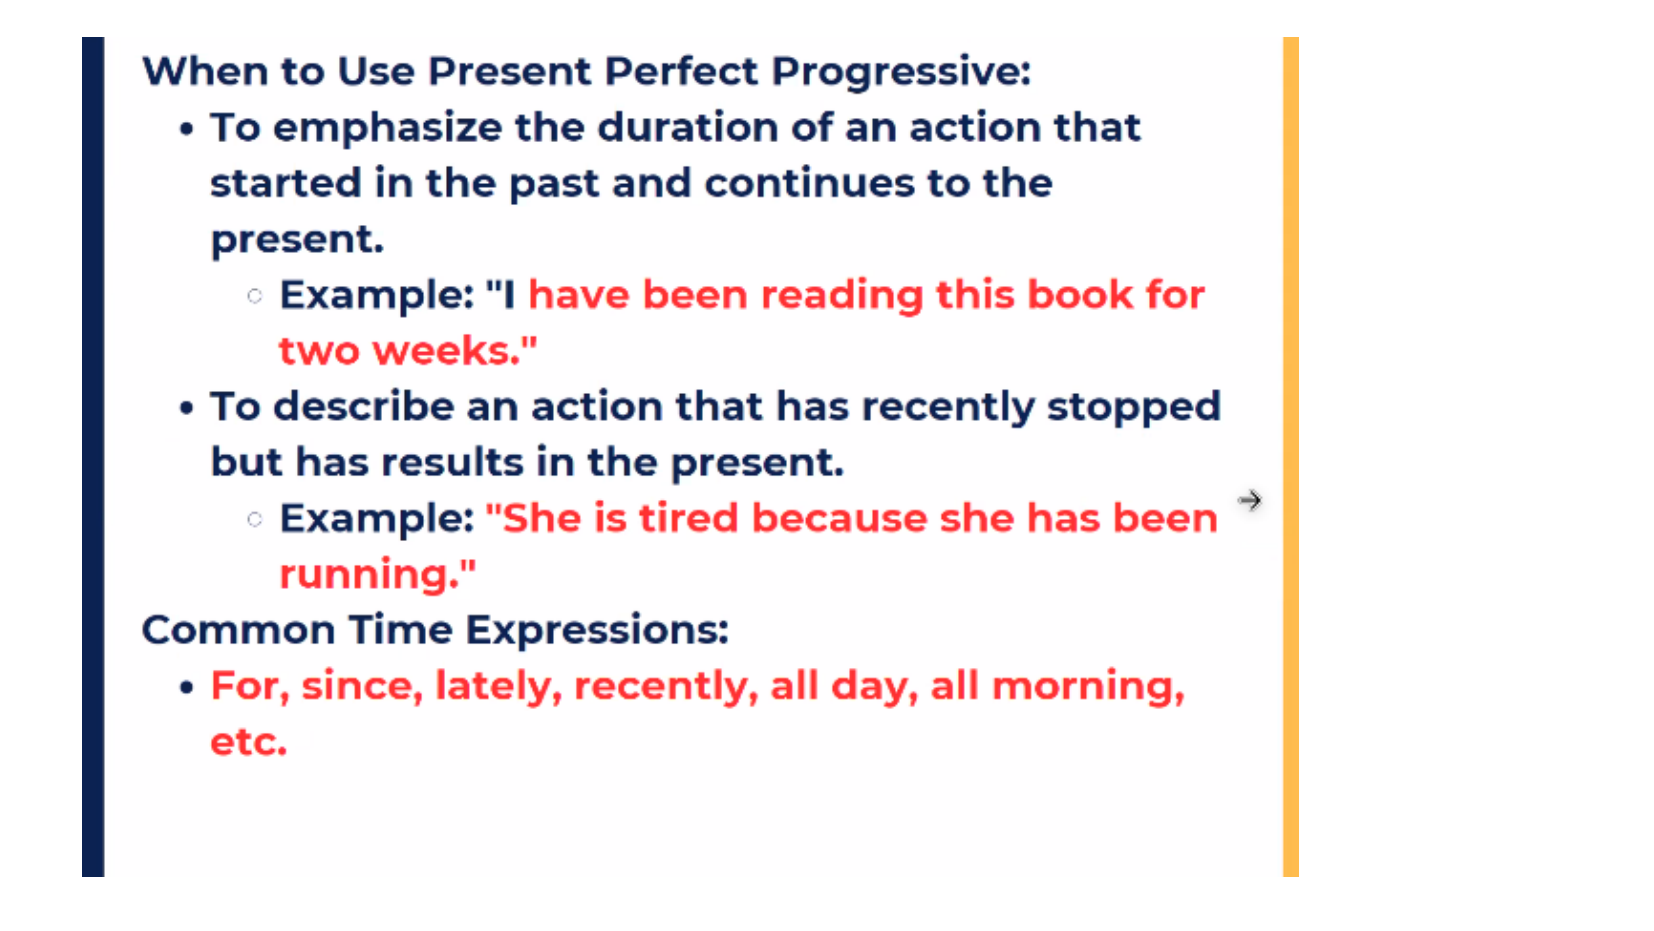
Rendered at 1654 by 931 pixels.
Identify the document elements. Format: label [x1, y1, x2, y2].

picture [82, 37, 1299, 877]
